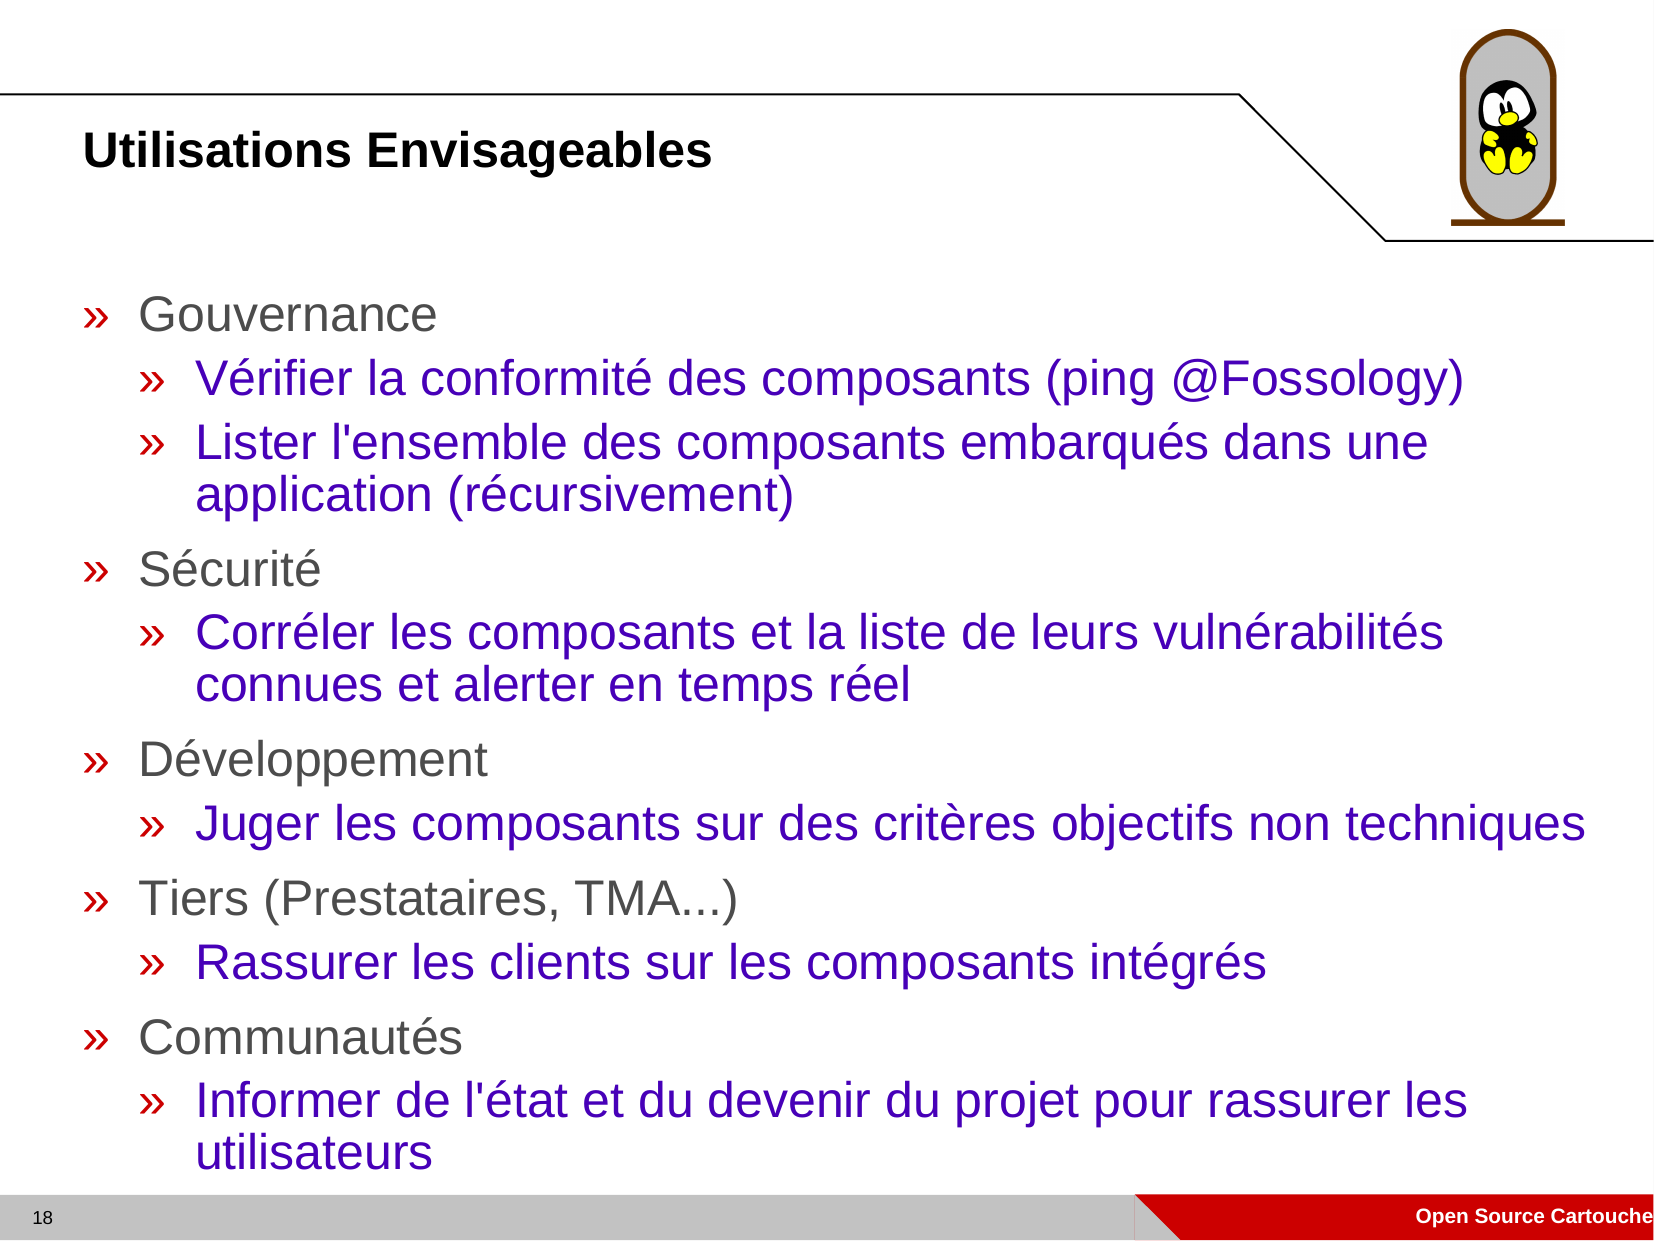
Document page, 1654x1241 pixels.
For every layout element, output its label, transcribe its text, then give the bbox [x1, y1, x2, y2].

picture [1451, 29, 1565, 226]
title Utilisations Envisageables [82, 119, 1233, 186]
list Gouvernance Vérifier la conformité des composants (ping @Fossology) Lister l'ensemble des composants embarqués dans une application (récursivement) Sécurité Corréler les composants et la liste de leurs vulnérabilités connues et alerter en temps réel Développement Juger les composants sur des critères objectifs non techniques Tiers (Prestataires, TMA...) Rassurer les clients sur les composants intégrés Communautés Informer de l'état et du devenir du projet pour rassurer les utilisateurs [82, 290, 1604, 1185]
